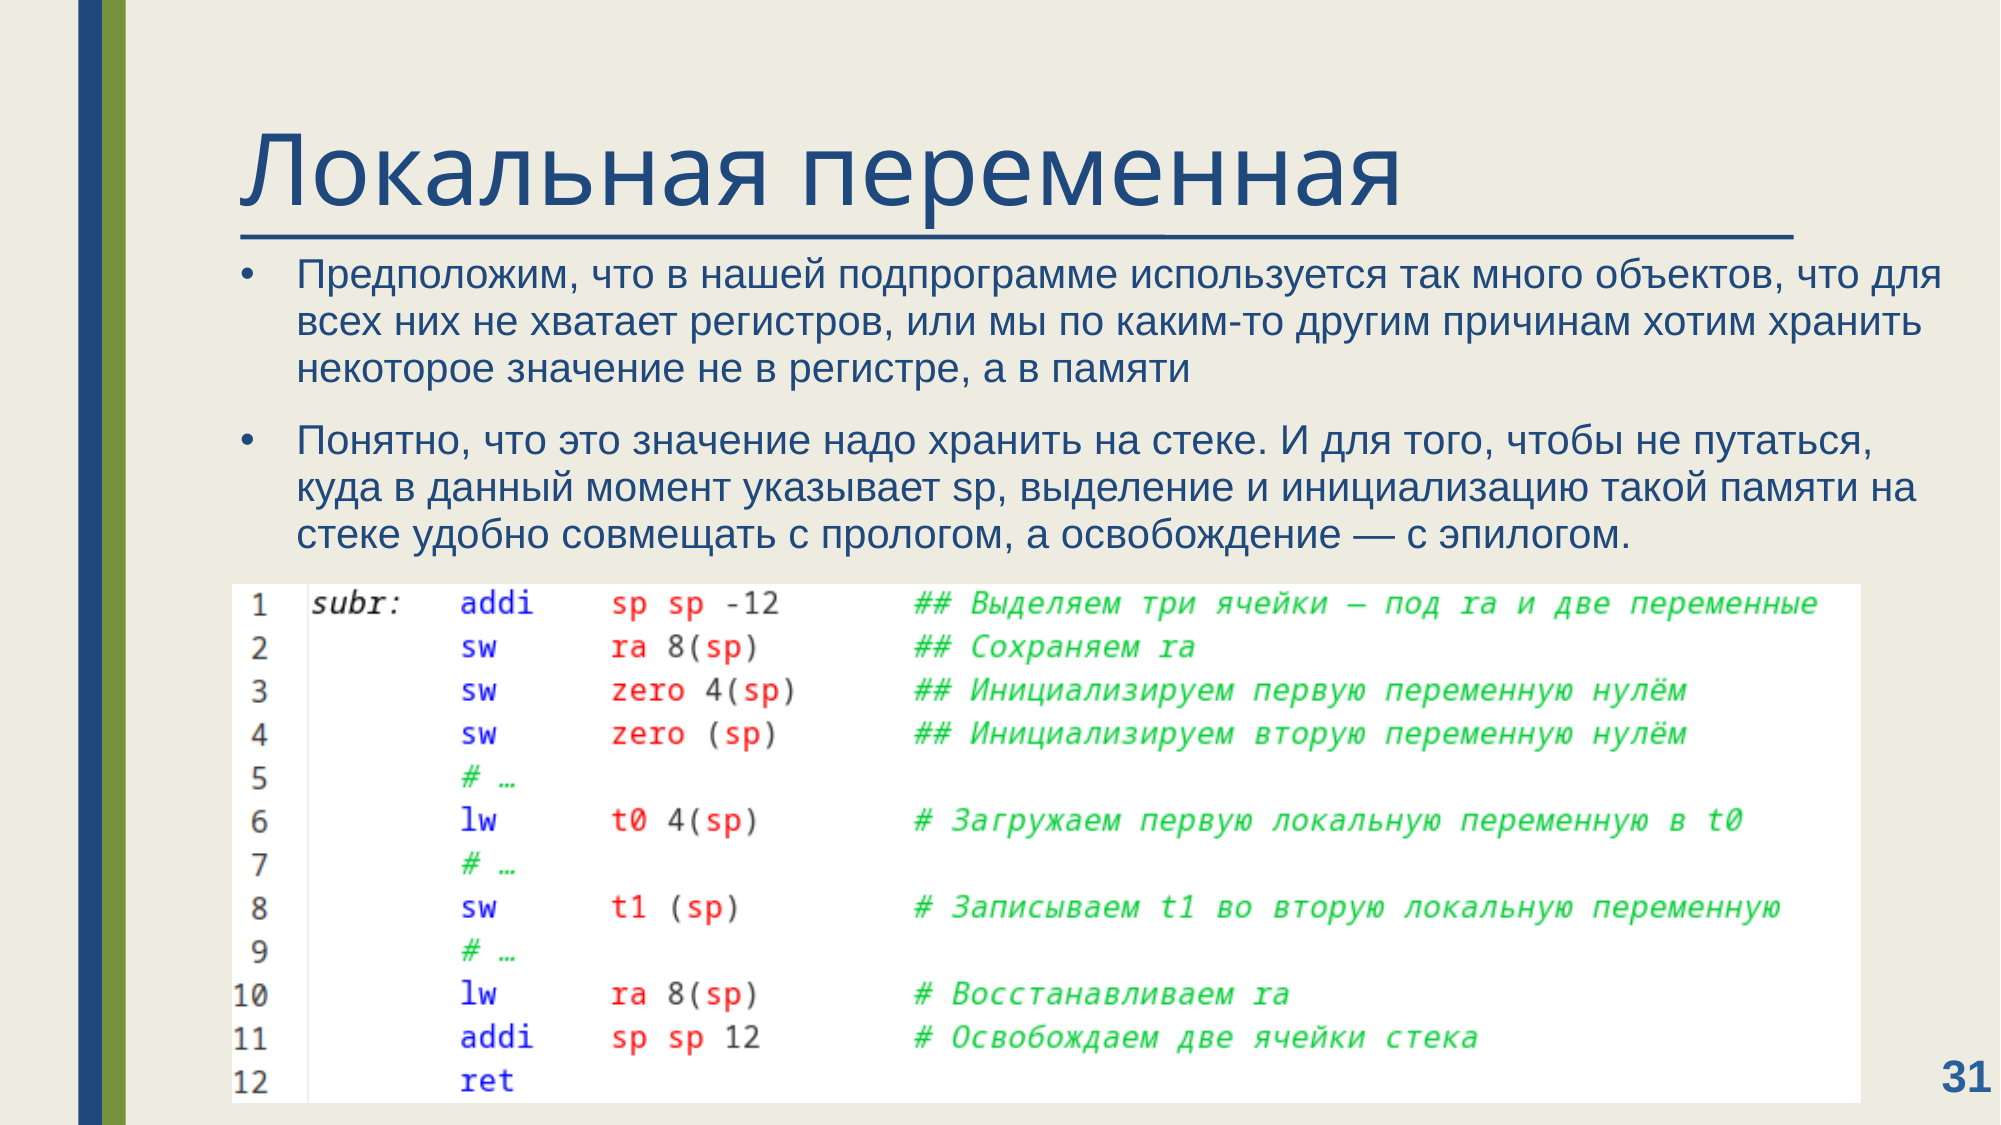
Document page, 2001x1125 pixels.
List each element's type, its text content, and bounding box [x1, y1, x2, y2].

text_box <номер> [1766, 1043, 1998, 1125]
list Предположим, что в нашей подпрограмме используется так много объектов, что для всех них не хватает регистров, или мы по каким-то другим причинам хотим хранить некоторое значение не в регистре, а в памяти Понятно, что это значение надо хранить на стеке. И для того, чтобы не путаться, куда в данный момент указывает sp, выделение и инициализацию такой памяти на стеке удобно совмещать с прологом, а освобождение — с эпилогом. [225, 243, 1970, 669]
picture [232, 584, 1861, 1103]
title Локальная переменная [225, 112, 1800, 231]
